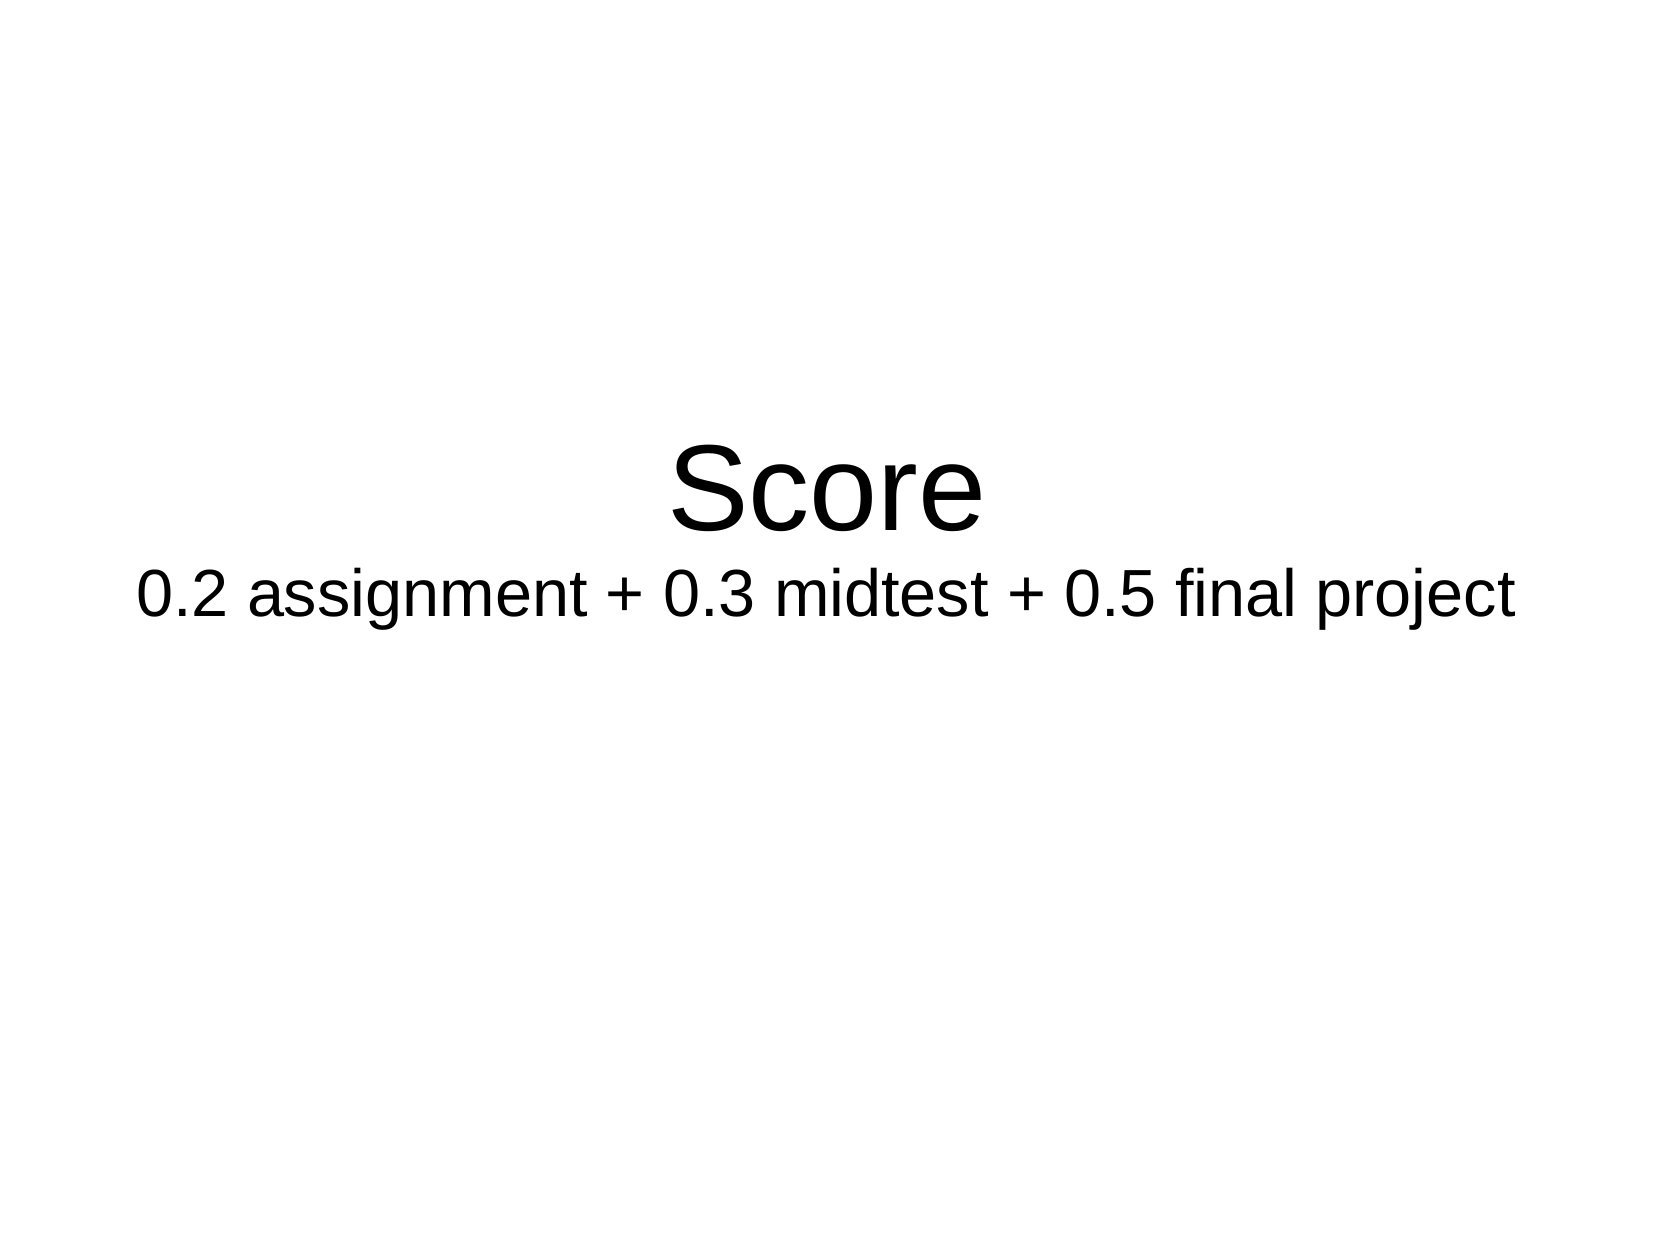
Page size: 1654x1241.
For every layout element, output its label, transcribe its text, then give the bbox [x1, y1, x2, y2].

title Score 0.2 assignment + 0.3 midtest + 0.5 final project [82, 419, 1571, 631]
